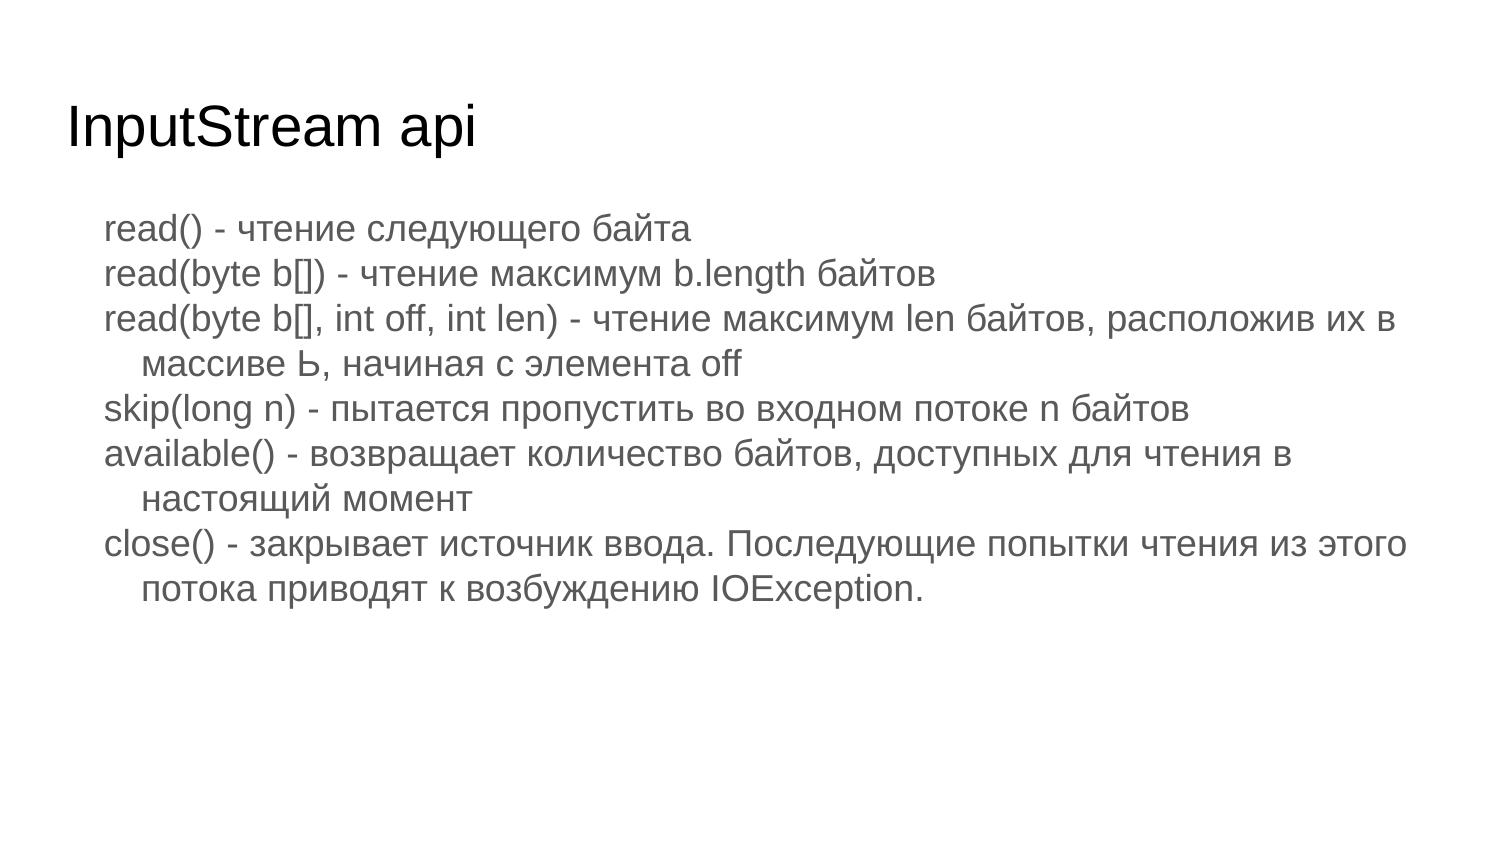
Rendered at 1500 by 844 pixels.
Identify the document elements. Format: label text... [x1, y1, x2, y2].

title InputStream api [51, 72, 1449, 167]
list read() - чтение следующего байта read(byte b[]) - чтение максимум b.length байтов read(byte b[], int off, int len) - чтение максимум len байтов, расположив их в массиве Ь, начиная с элемента off skip(long n) - пытается пропустить во входном потоке n байтов available() - возвращает количество байтов, доступных для чтения в настоящий момент close() - закрывает источник ввода. Последующие попытки чтения из этого потока приводят к возбуждению IOException. [51, 189, 1449, 750]
